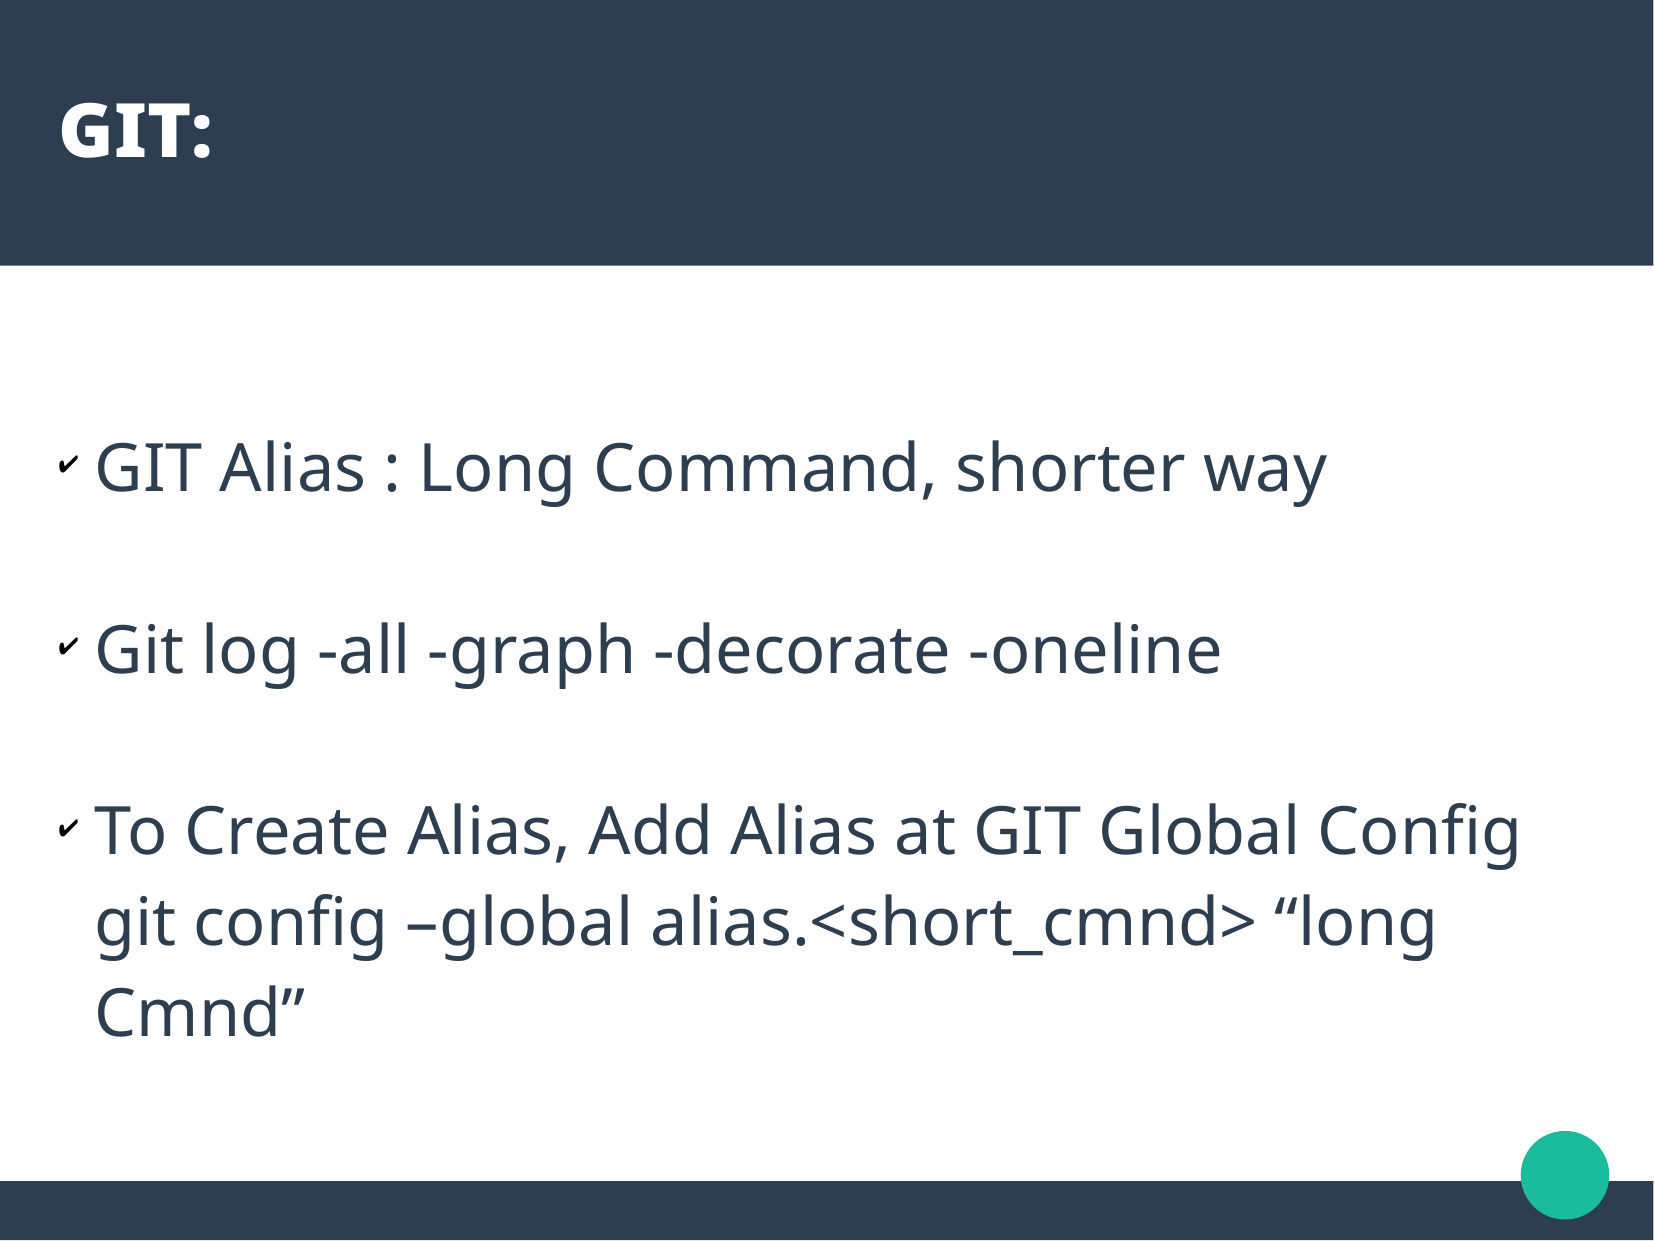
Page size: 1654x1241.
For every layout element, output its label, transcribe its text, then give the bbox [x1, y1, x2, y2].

subtitle GIT Alias : Long Command, shorter way Git log -all -graph -decorate -oneline To Create Alias, Add Alias at GIT Global Config git config –global alias.<short_cmnd> “long Cmnd” [59, 271, 1595, 1205]
title GIT: [59, 40, 1595, 216]
